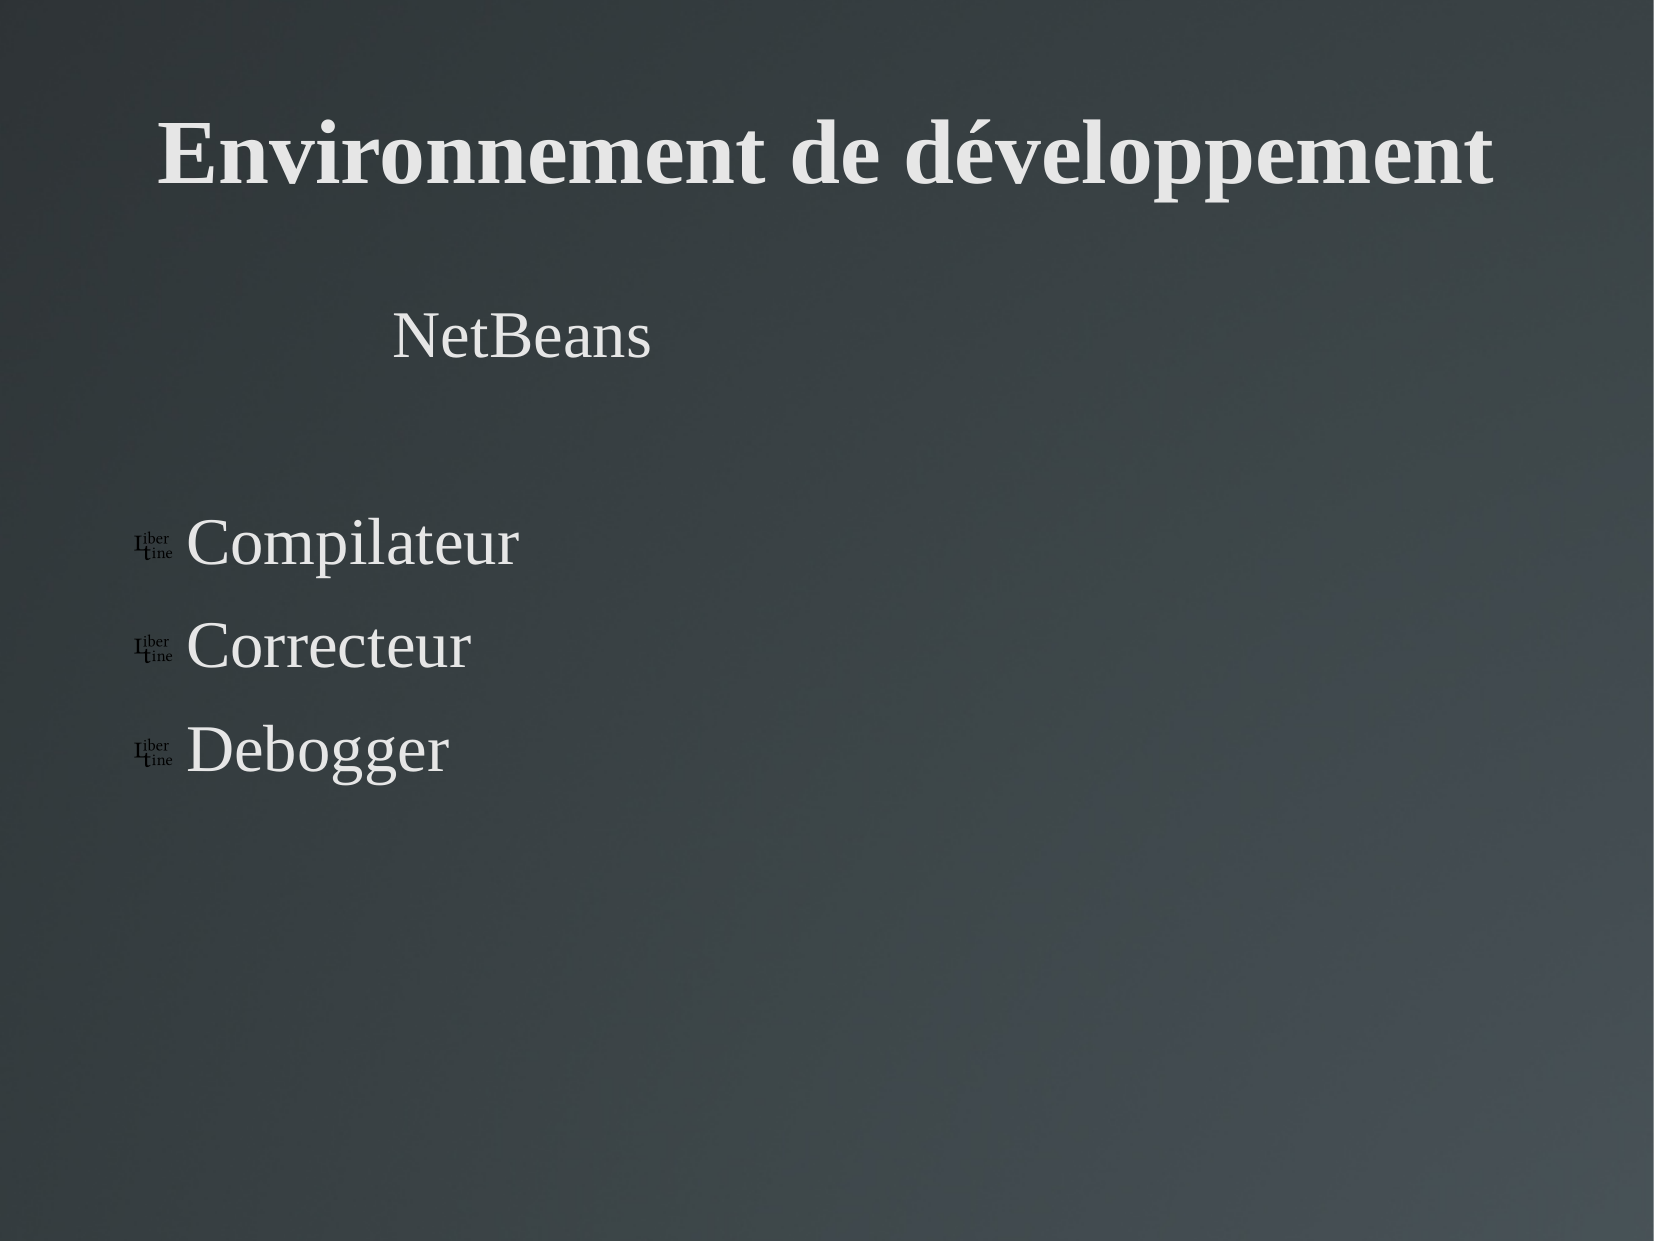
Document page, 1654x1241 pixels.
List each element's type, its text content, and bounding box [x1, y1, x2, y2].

list NetBeans Compilateur Correcteur Debogger [82, 290, 875, 1109]
picture [0, 0, 1654, 1241]
title Environnement de développement [82, 49, 1571, 257]
